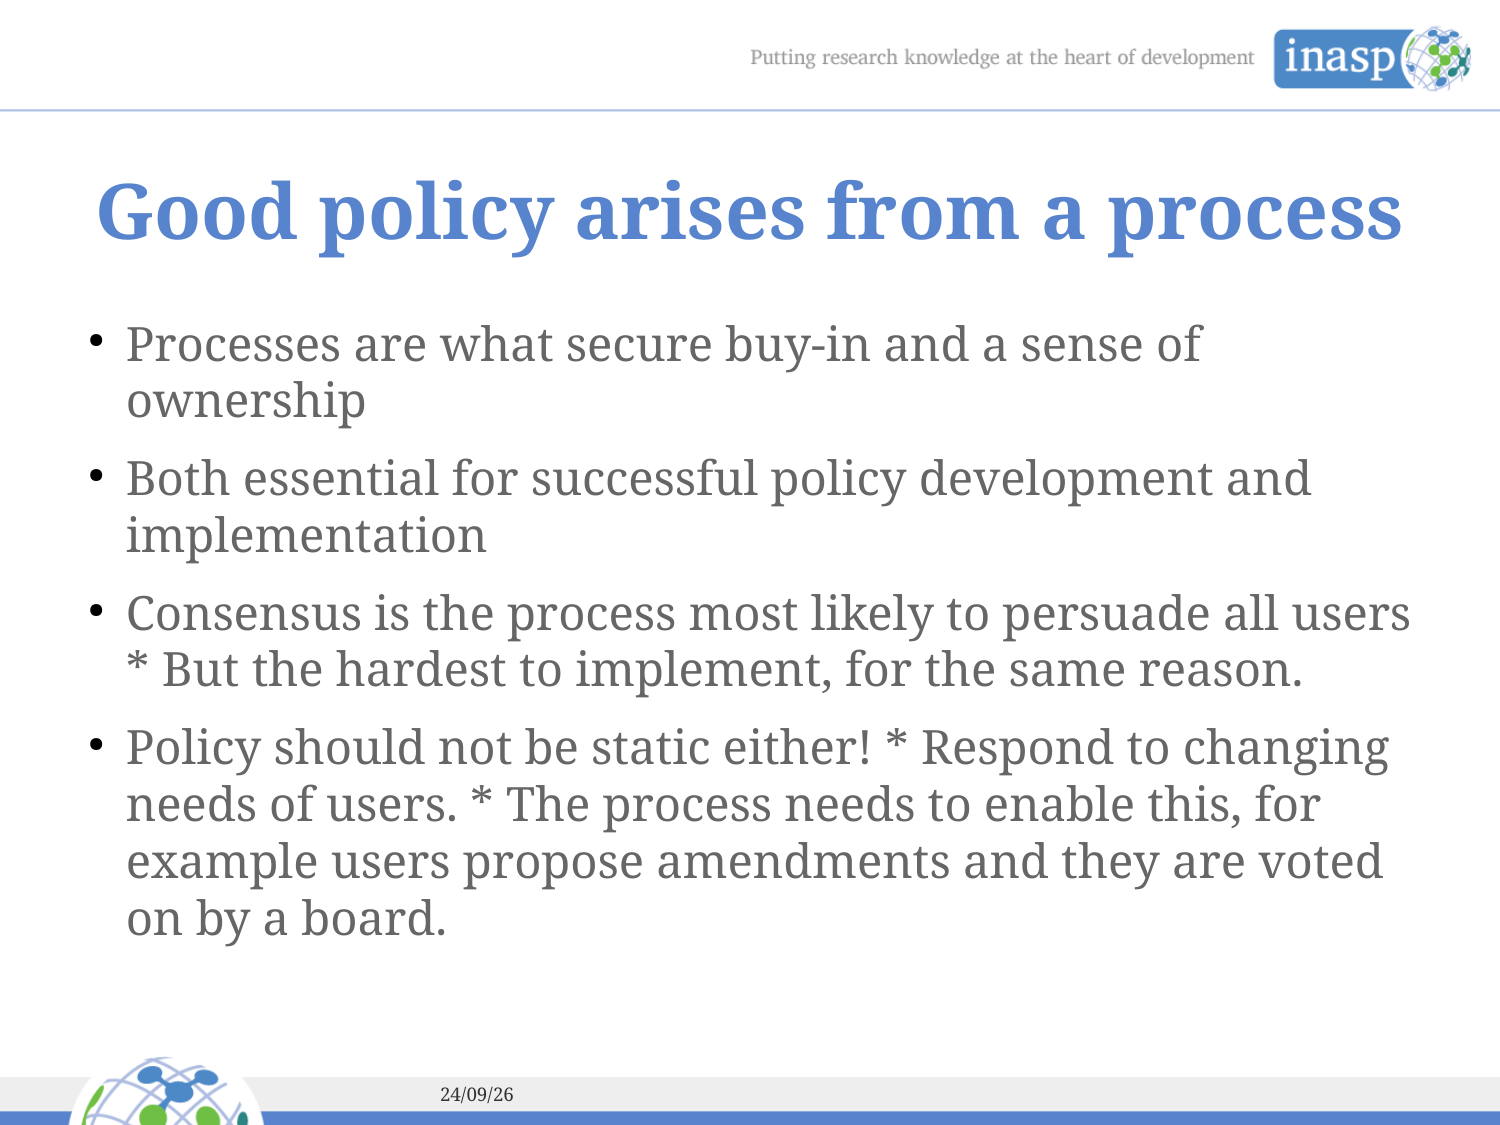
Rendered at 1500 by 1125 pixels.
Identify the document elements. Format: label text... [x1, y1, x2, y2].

picture [0, 0, 1500, 1125]
title Good policy arises from a process [75, 129, 1426, 313]
list Processes are what secure buy-in and a sense of ownership Both essential for successful policy development and implementation Consensus is the process most likely to persuade all users * But the hardest to implement, for the same reason. Policy should not be static either! * Respond to changing needs of users. * The process needs to enable this, for example users propose amendments and they are voted on by a board. [75, 313, 1426, 967]
